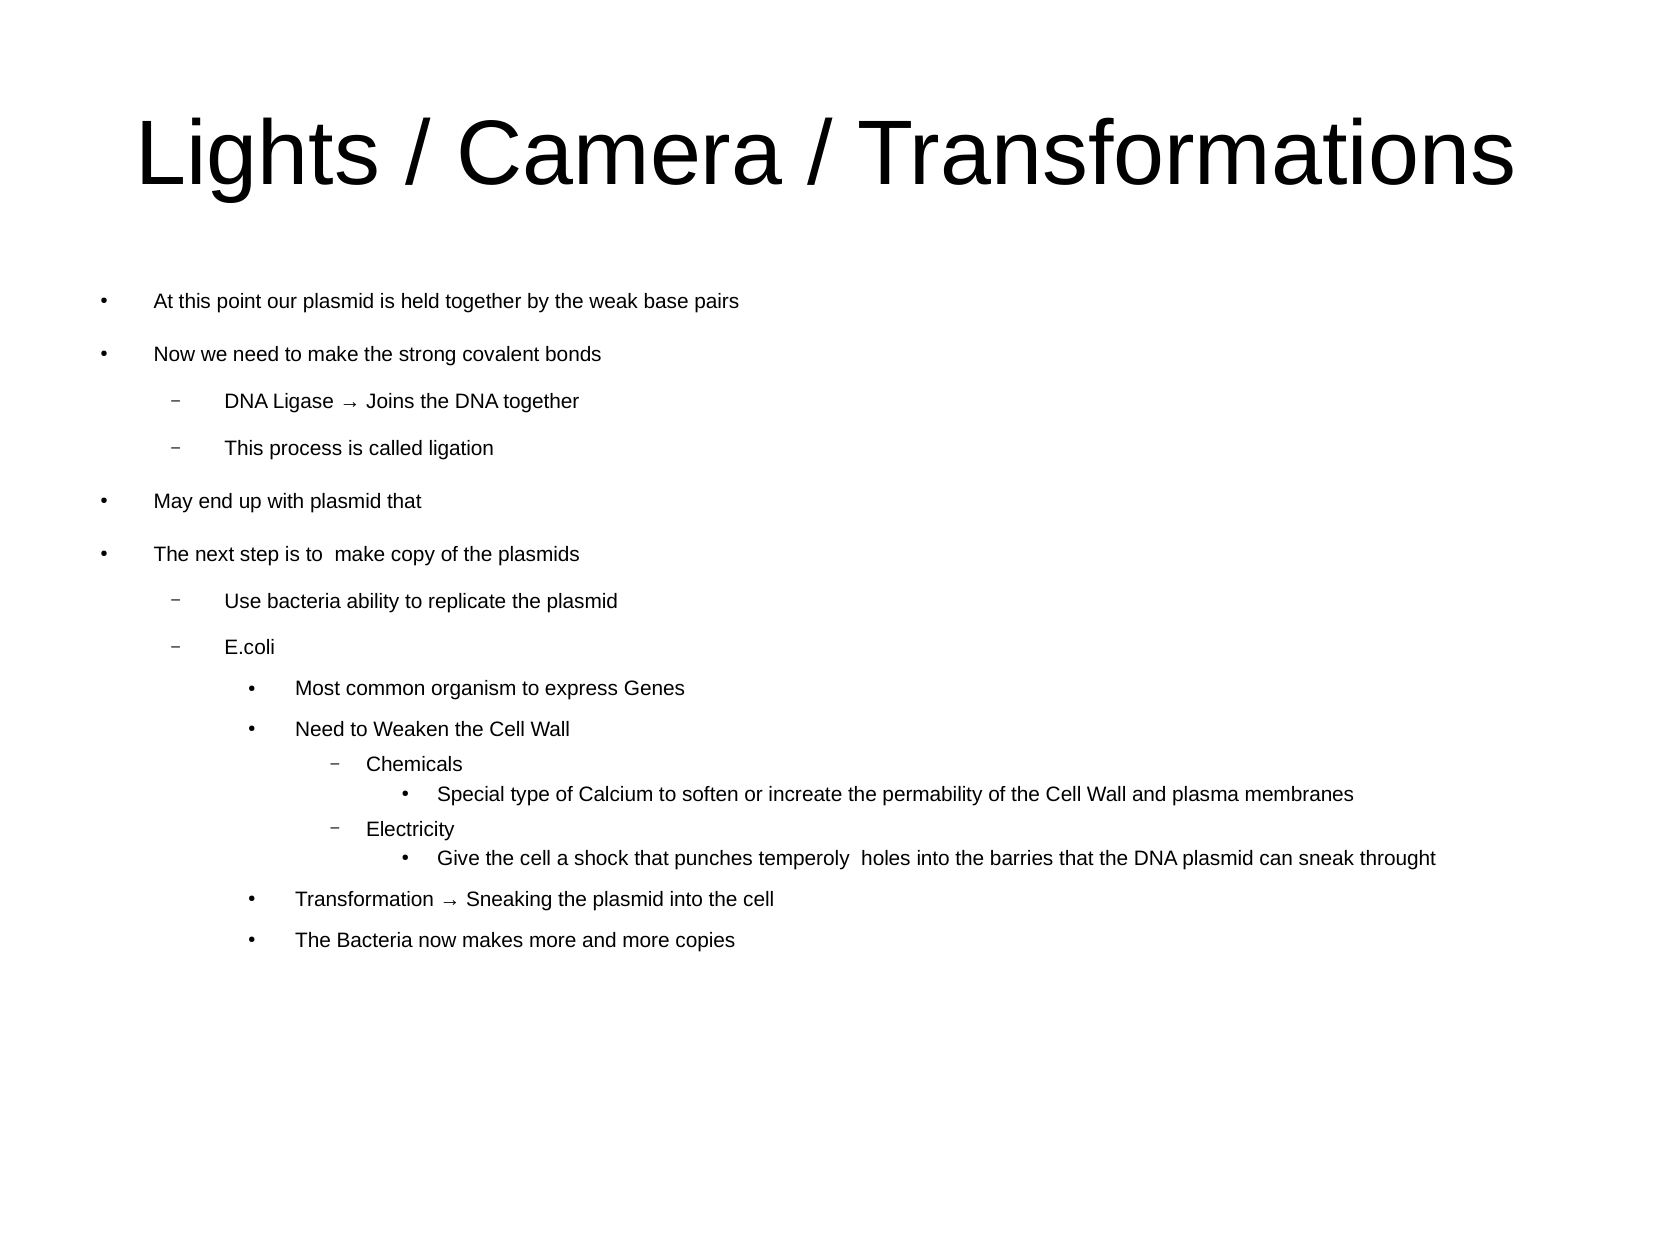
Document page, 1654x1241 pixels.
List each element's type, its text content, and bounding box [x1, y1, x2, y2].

list At this point our plasmid is held together by the weak base pairs Now we need to make the strong covalent bonds DNA Ligase → Joins the DNA together This process is called ligation May end up with plasmid that The next step is to make copy of the plasmids Use bacteria ability to replicate the plasmid E.coli Most common organism to express Genes Need to Weaken the Cell Wall Chemicals Special type of Calcium to soften or increate the permability of the Cell Wall and plasma membranes Electricity Give the cell a shock that punches temperoly holes into the barries that the DNA plasmid can sneak throught Transformation → Sneaking the plasmid into the cell The Bacteria now makes more and more copies [82, 290, 1571, 1217]
title Lights / Camera / Transformations [82, 49, 1571, 257]
